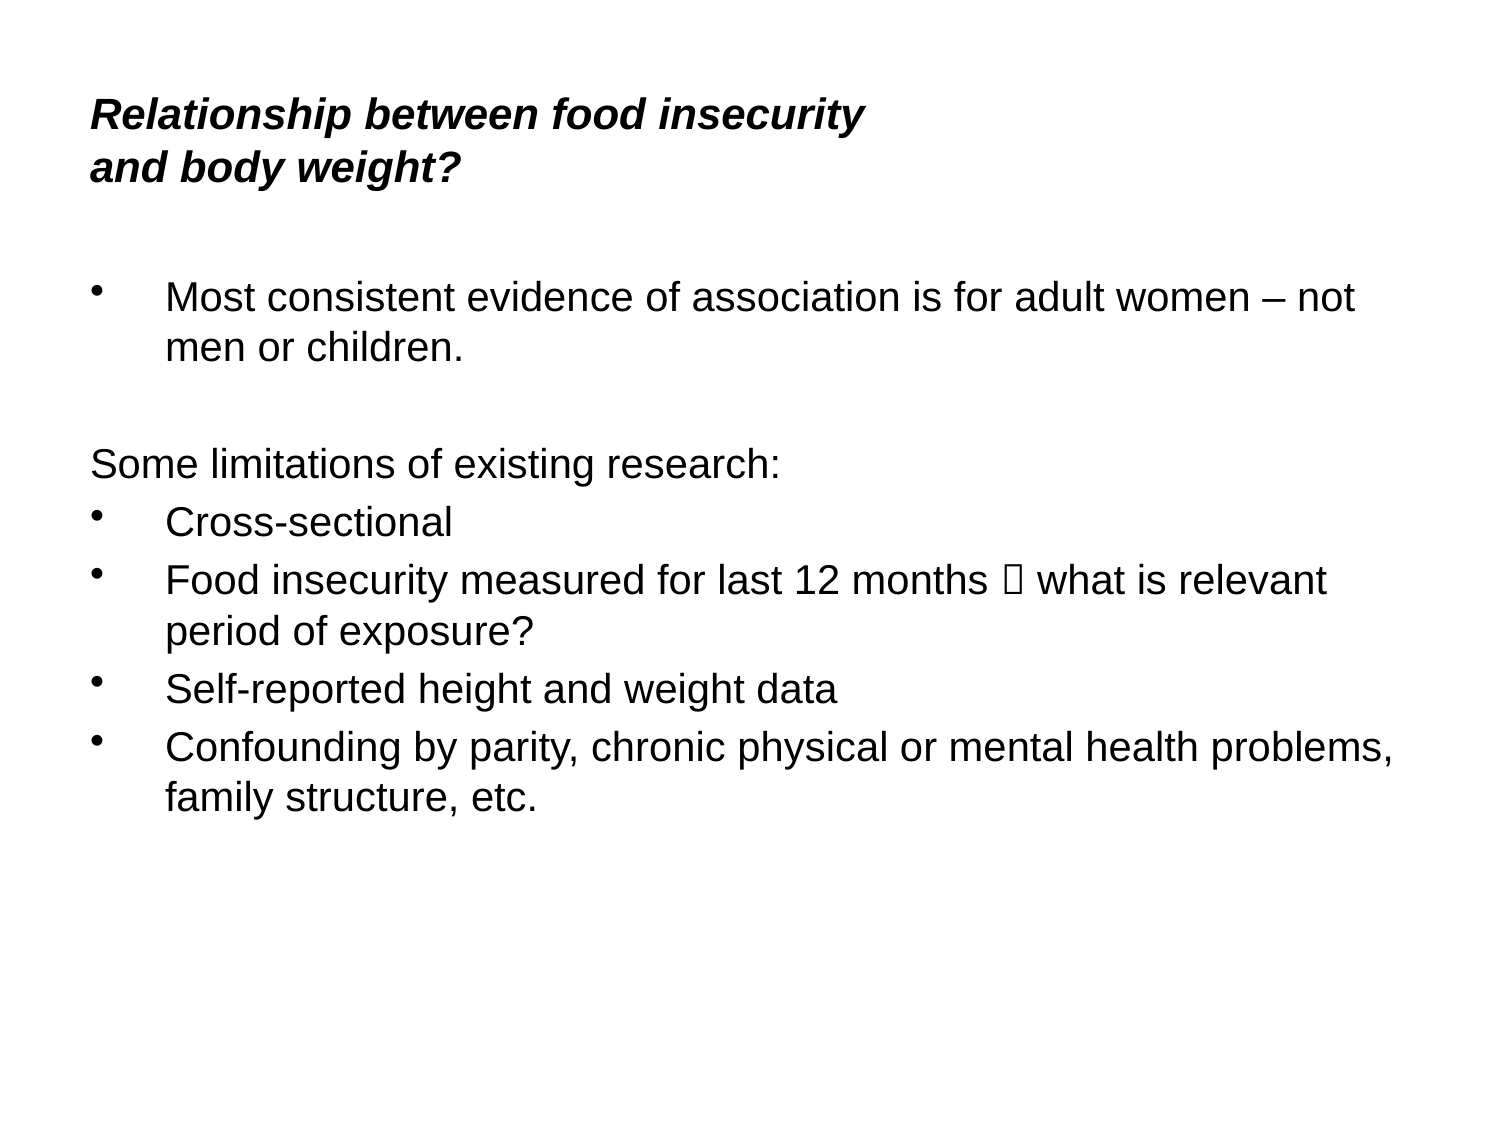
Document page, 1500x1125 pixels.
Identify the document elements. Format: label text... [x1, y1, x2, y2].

title Relationship between food insecurity and body weight? [75, 45, 1425, 233]
list Most consistent evidence of association is for adult women – not men or children. Some limitations of existing research: Cross-sectional Food insecurity measured for last 12 months  what is relevant period of exposure? Self-reported height and weight data Confounding by parity, chronic physical or mental health problems, family structure, etc. [75, 262, 1425, 1005]
